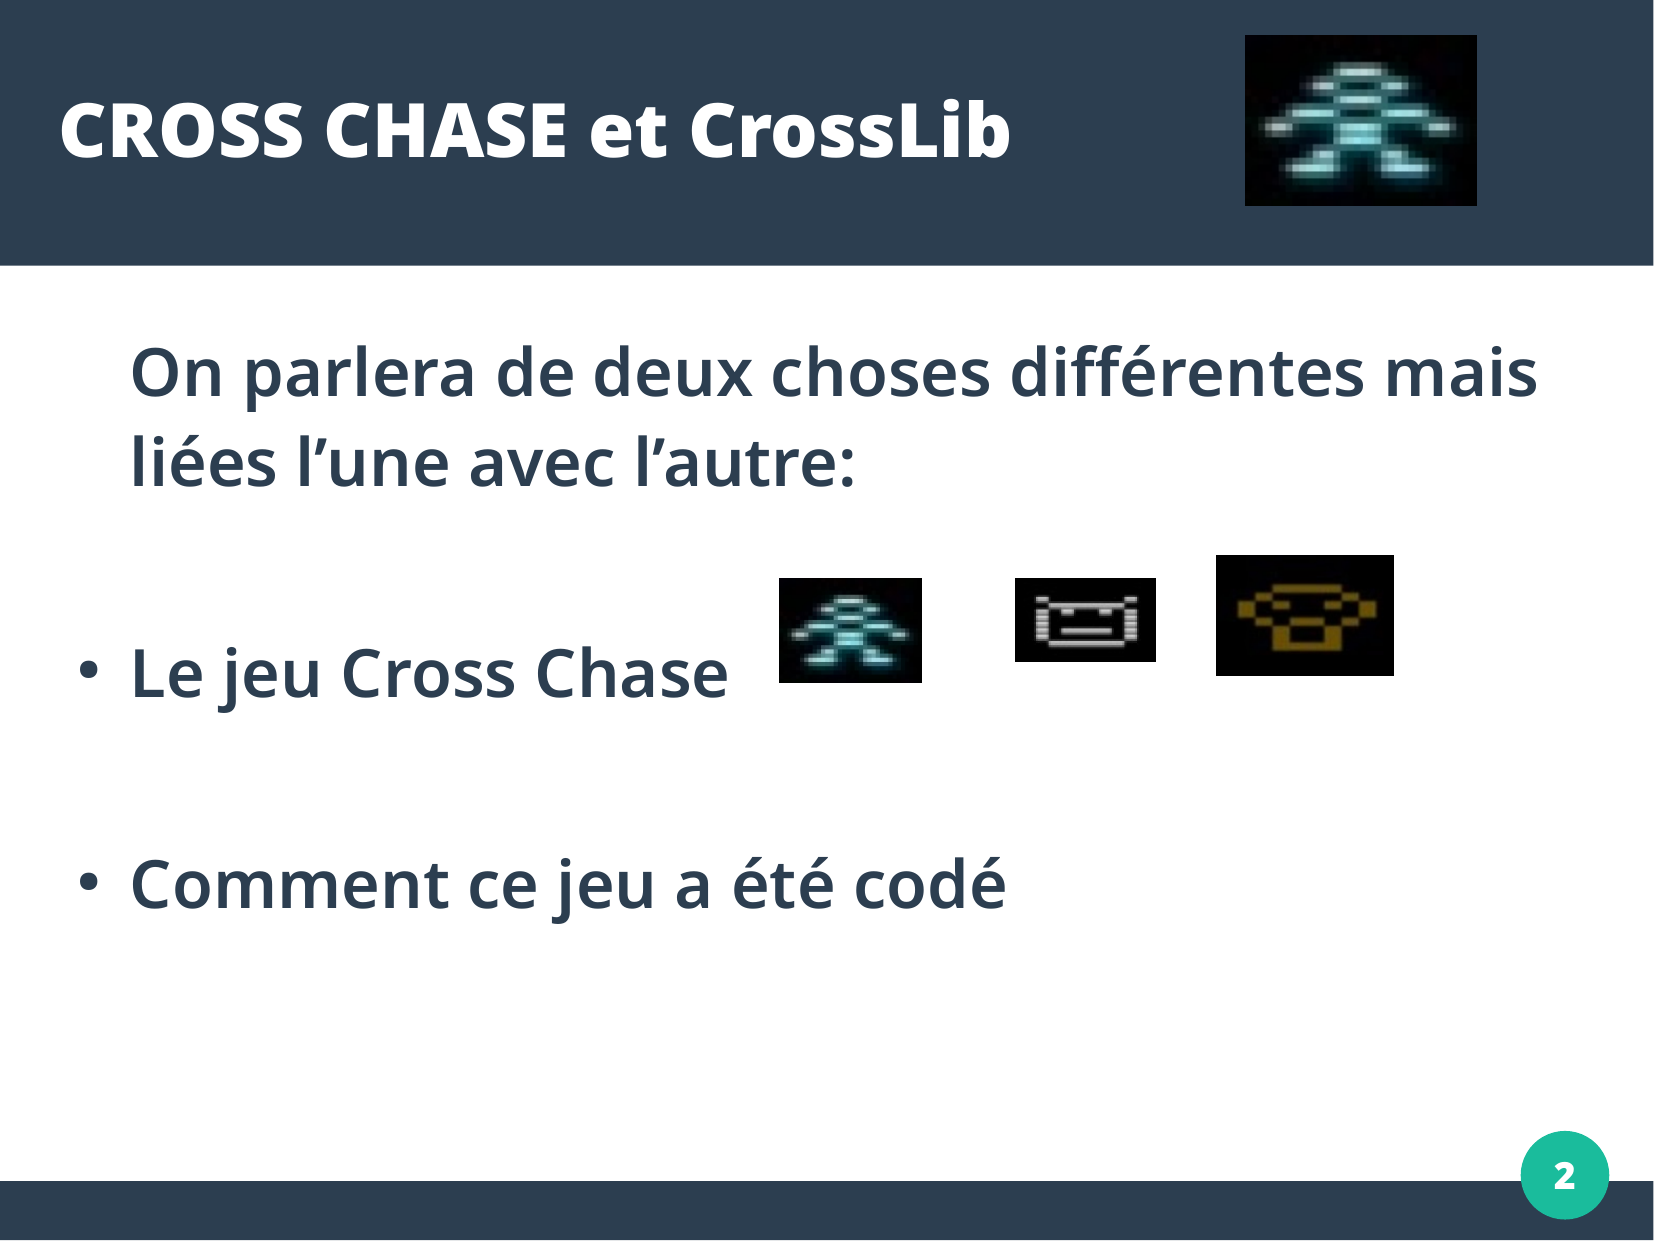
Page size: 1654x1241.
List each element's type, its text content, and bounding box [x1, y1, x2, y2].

picture [1015, 578, 1156, 663]
title CROSS CHASE et CrossLib [59, 0, 1595, 265]
picture [1245, 35, 1477, 206]
list On parlera de deux choses différentes mais liées l’une avec l’autre: Le jeu Cross Chase Comment ce jeu a été codé [59, 324, 1595, 1152]
picture [779, 578, 922, 683]
picture [1216, 555, 1394, 676]
